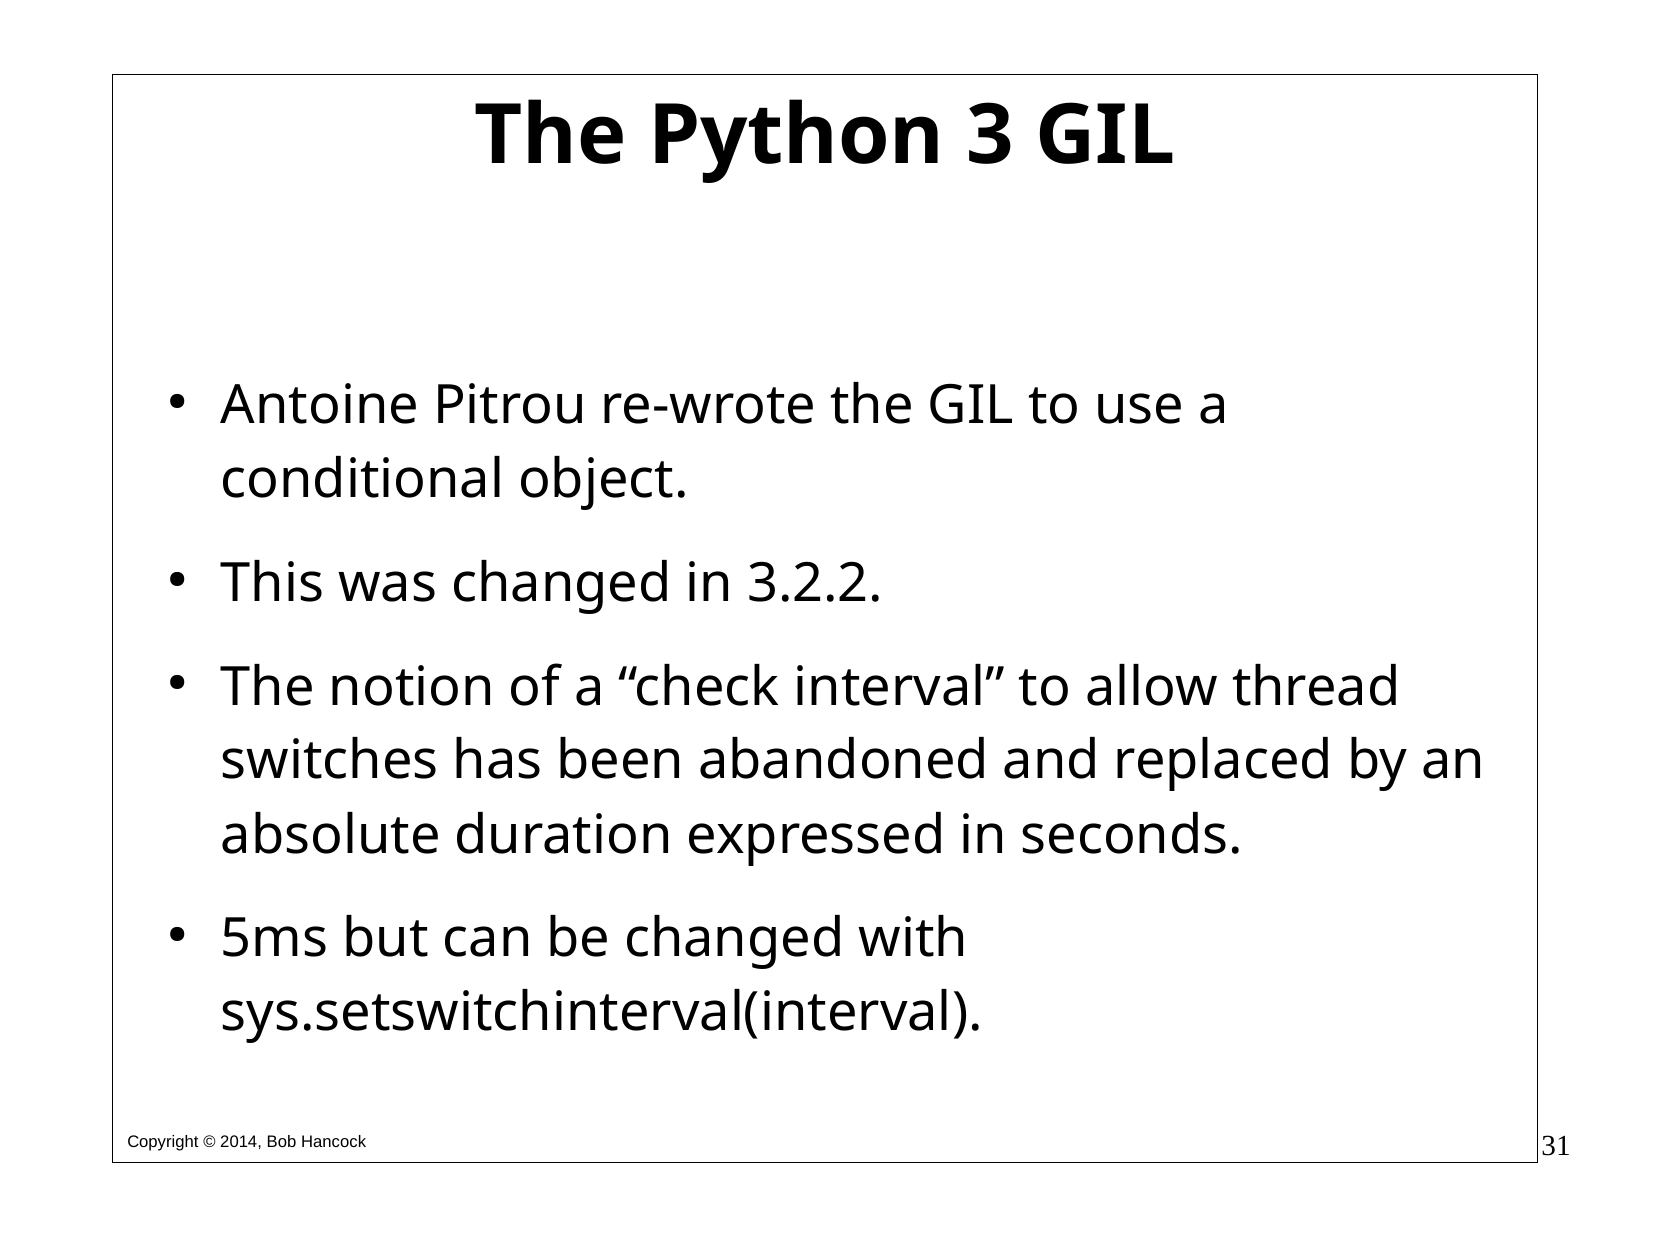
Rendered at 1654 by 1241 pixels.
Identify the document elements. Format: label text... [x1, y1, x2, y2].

list Antoine Pitrou re-wrote the GIL to use a conditional object. This was changed in 3.2.2. The notion of a “check interval” to allow thread switches has been abandoned and replaced by an absolute duration expressed in seconds. 5ms but can be changed with sys.setswitchinterval(interval). [150, 262, 1501, 1126]
text_box Copyright © 2014, Bob Hancock [112, 1125, 382, 1159]
title The Python 3 GIL [112, 75, 1538, 188]
